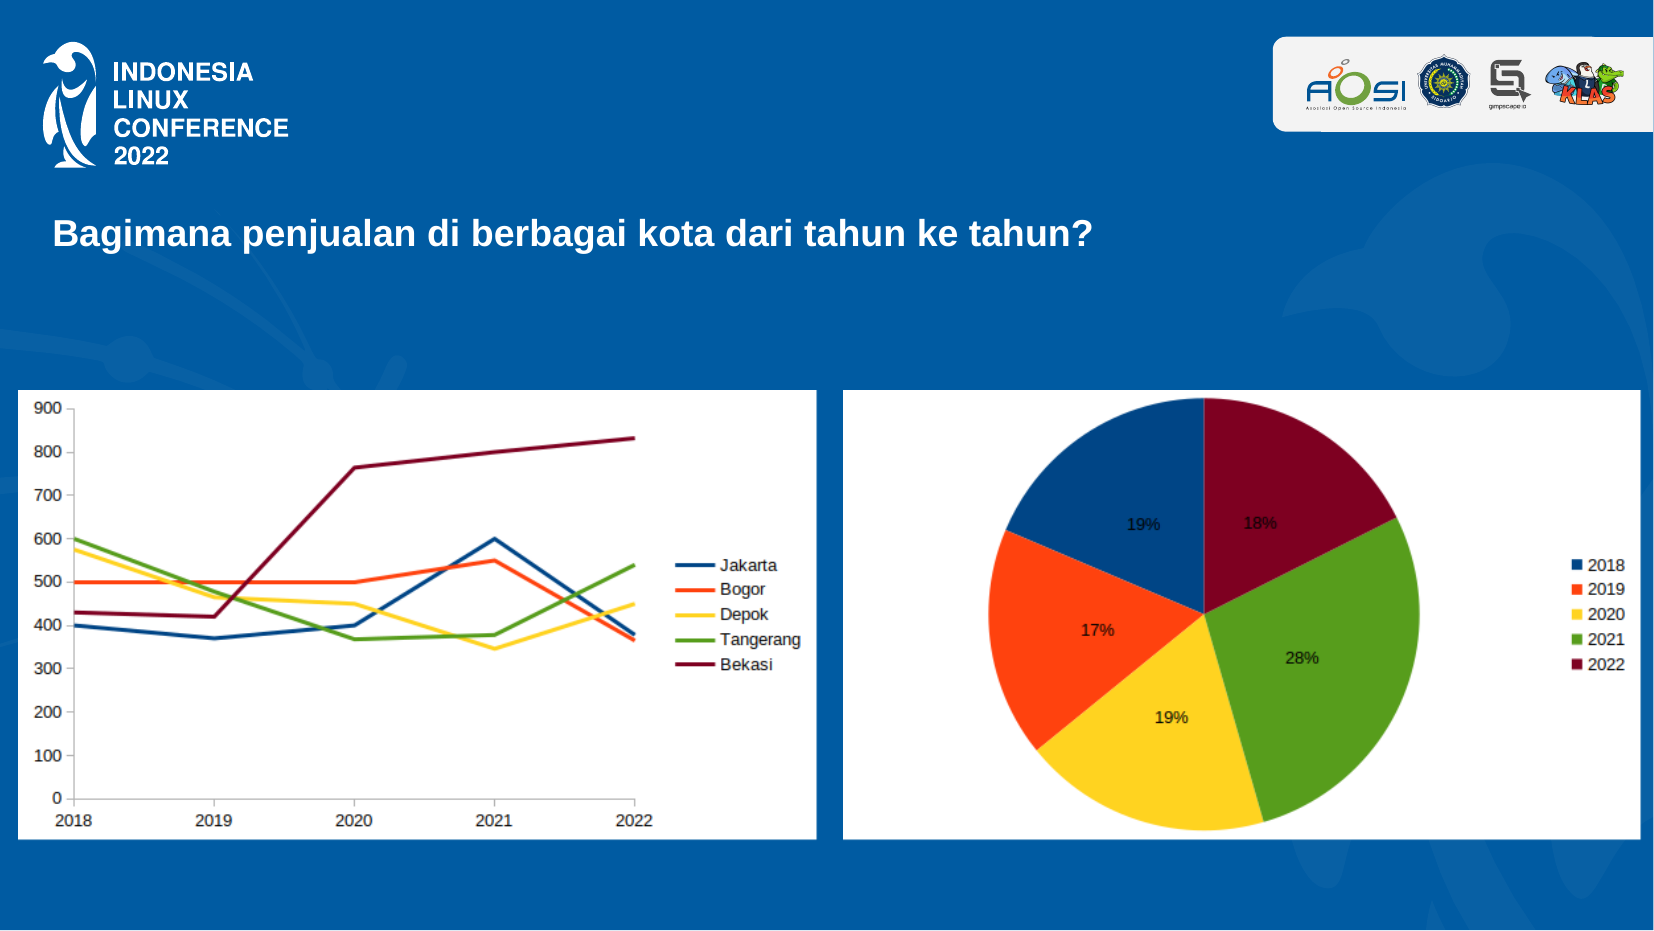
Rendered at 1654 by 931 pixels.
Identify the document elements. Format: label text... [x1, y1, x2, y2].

picture [1545, 62, 1624, 105]
text_box Bagimana penjualan di berbagai kota dari tahun ke tahun? [37, 205, 1110, 263]
picture [18, 390, 818, 841]
picture [843, 390, 1642, 841]
picture [1417, 54, 1471, 108]
